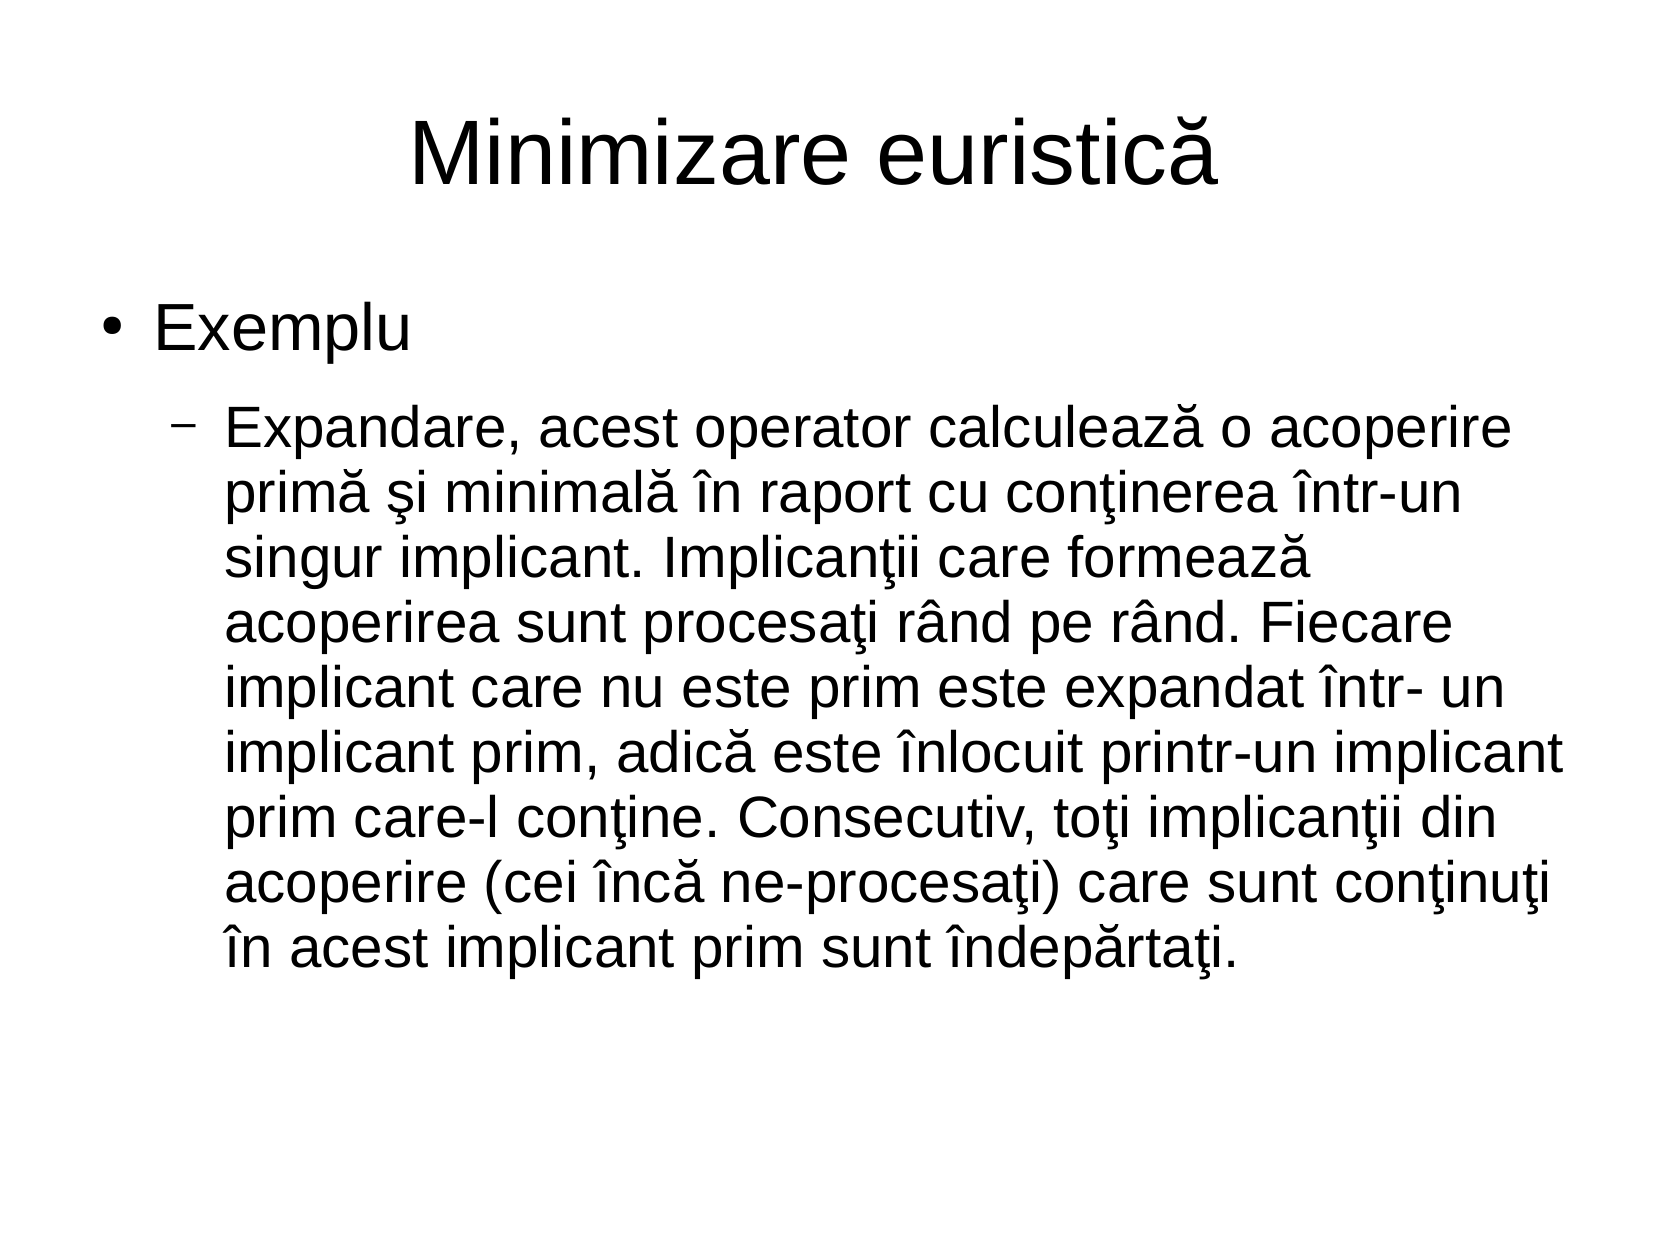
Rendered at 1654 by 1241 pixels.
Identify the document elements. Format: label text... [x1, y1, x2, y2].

list Exemplu Expandare, acest operator calculează o acoperire primă şi minimală în raport cu conţinerea într-un singur implicant. Implicanţii care formează acoperirea sunt procesaţi rând pe rând. Fiecare implicant care nu este prim este expandat într- un implicant prim, adică este înlocuit printr-un implicant prim care-l conţine. Consecutiv, toţi implicanţii din acoperire (cei încă ne-procesaţi) care sunt conţinuţi în acest implicant prim sunt îndepărtaţi. [82, 290, 1571, 1010]
title Minimizare euristică [82, 49, 1571, 257]
